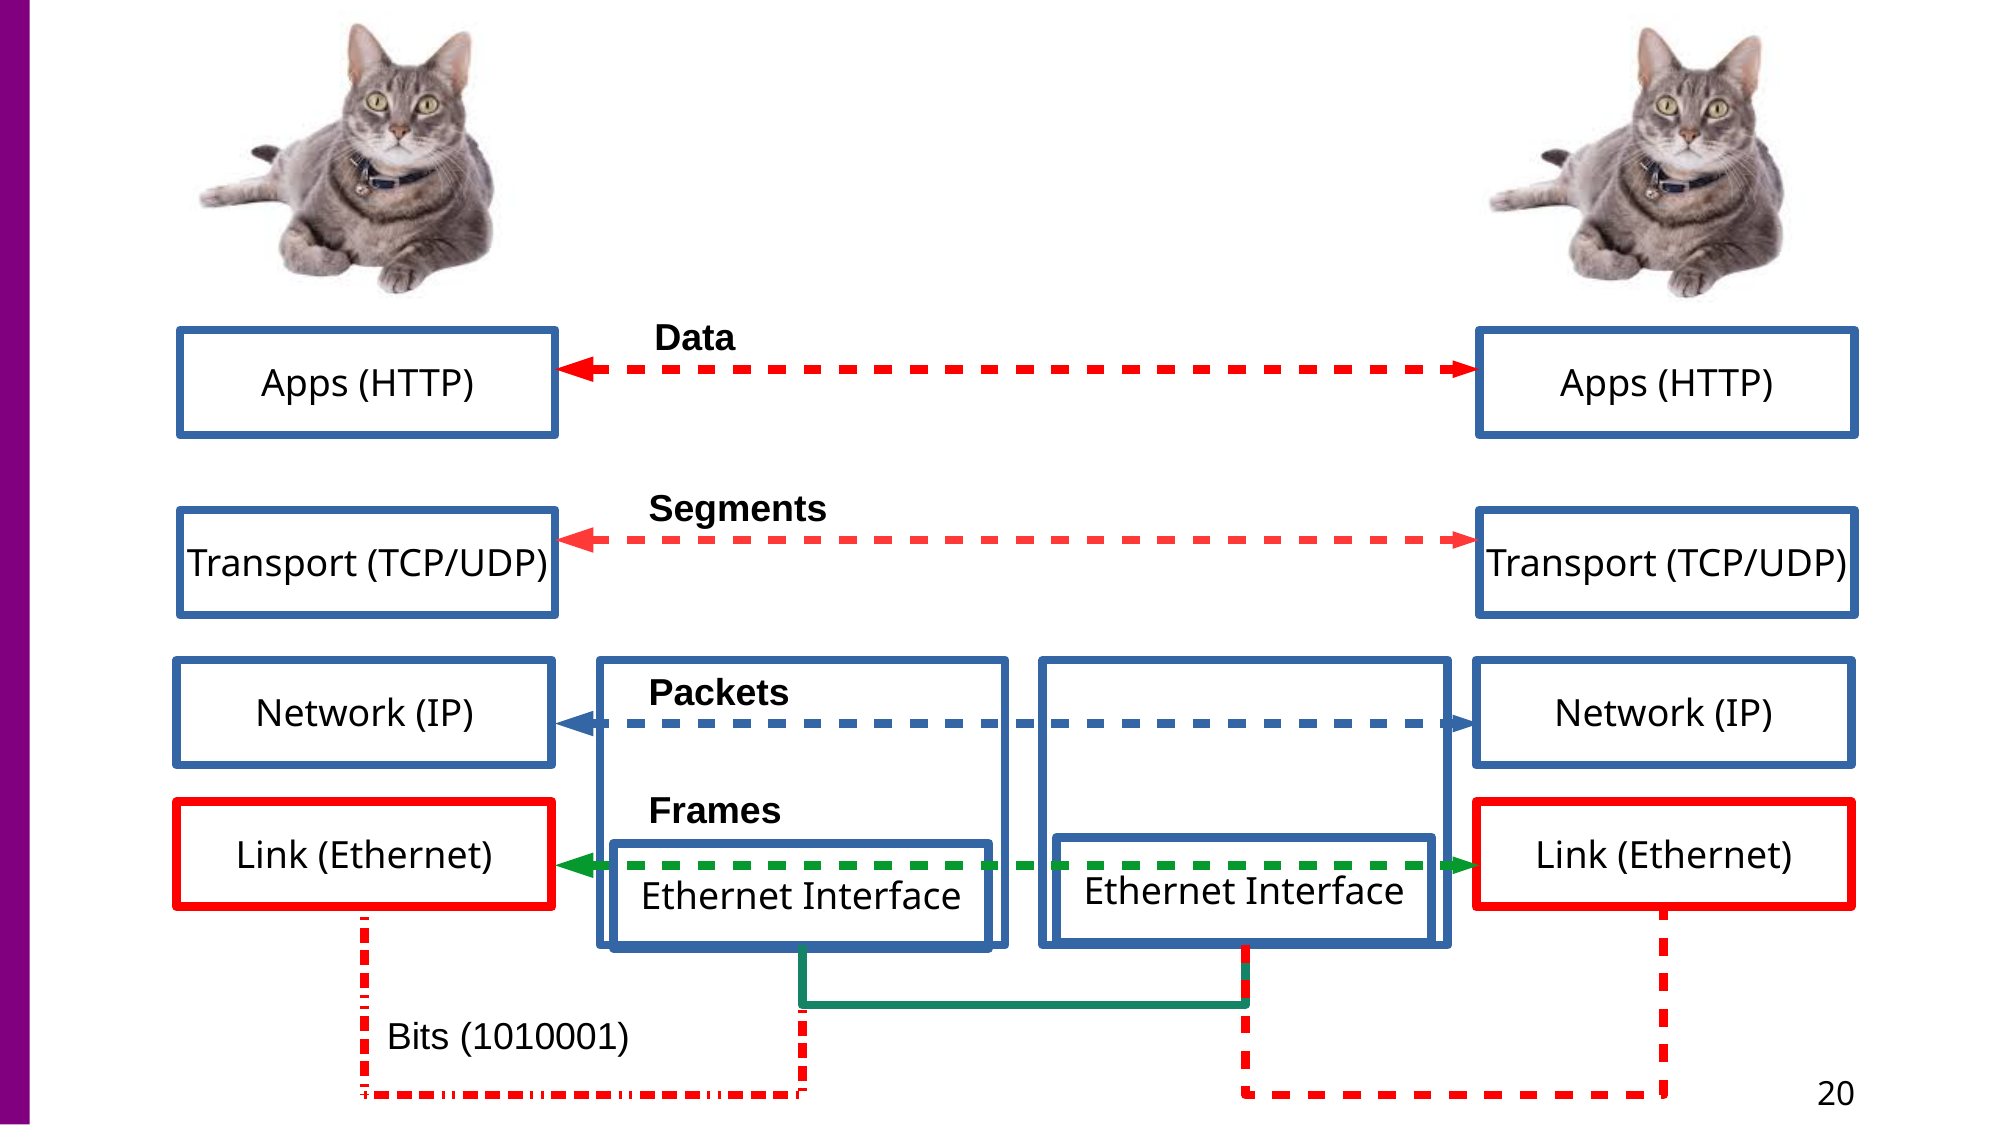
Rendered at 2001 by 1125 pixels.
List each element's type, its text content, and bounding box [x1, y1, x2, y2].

picture [1455, 14, 1880, 305]
text_box Network (IP) [176, 660, 552, 766]
text_box Transport (TCP/UDP) [180, 510, 556, 616]
text_box Network (IP) [1476, 660, 1852, 766]
text_box Transport (TCP/UDP) [1479, 510, 1855, 616]
text_box Frames [633, 781, 797, 839]
text_box Link (Ethernet) [176, 801, 552, 907]
text_box Bits (1010001) [372, 1008, 646, 1066]
text_box Link (Ethernet) [1476, 801, 1852, 907]
text_box Ethernet Interface [613, 843, 989, 941]
text_box Packets [633, 663, 805, 721]
text_box Data [639, 309, 751, 367]
text_box Apps (HTTP) [180, 329, 556, 436]
text_box Apps (HTTP) [1479, 329, 1855, 436]
text_box Segments [633, 479, 843, 537]
picture [165, 10, 590, 300]
text_box Ethernet Interface [1056, 837, 1432, 941]
